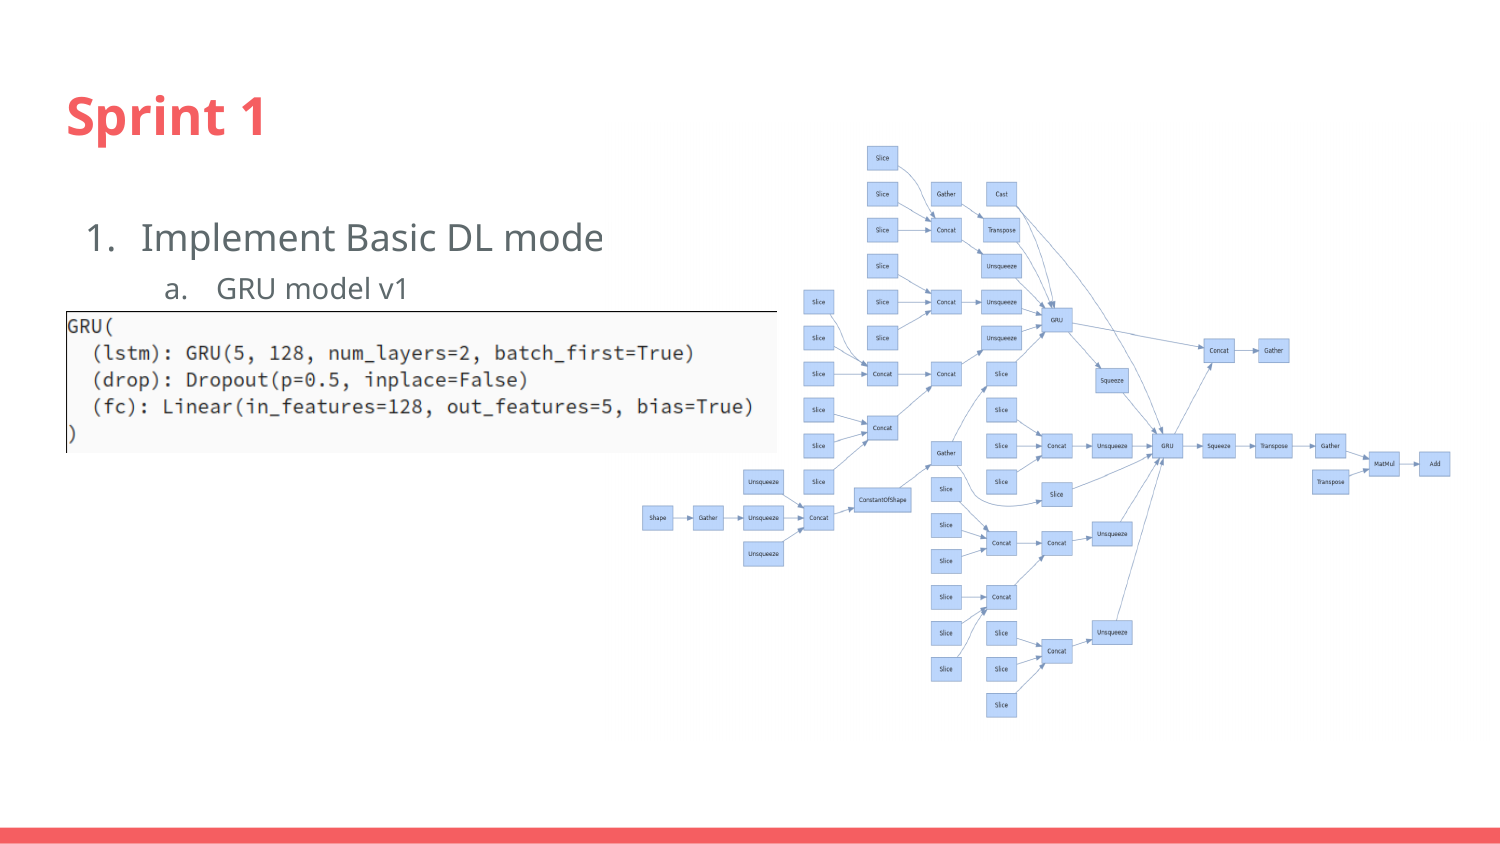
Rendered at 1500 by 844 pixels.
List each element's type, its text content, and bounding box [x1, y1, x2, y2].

list Implement Basic DL model GRU model v1 [51, 189, 1449, 750]
picture [66, 122, 1490, 741]
title Sprint 1 [51, 64, 1449, 167]
